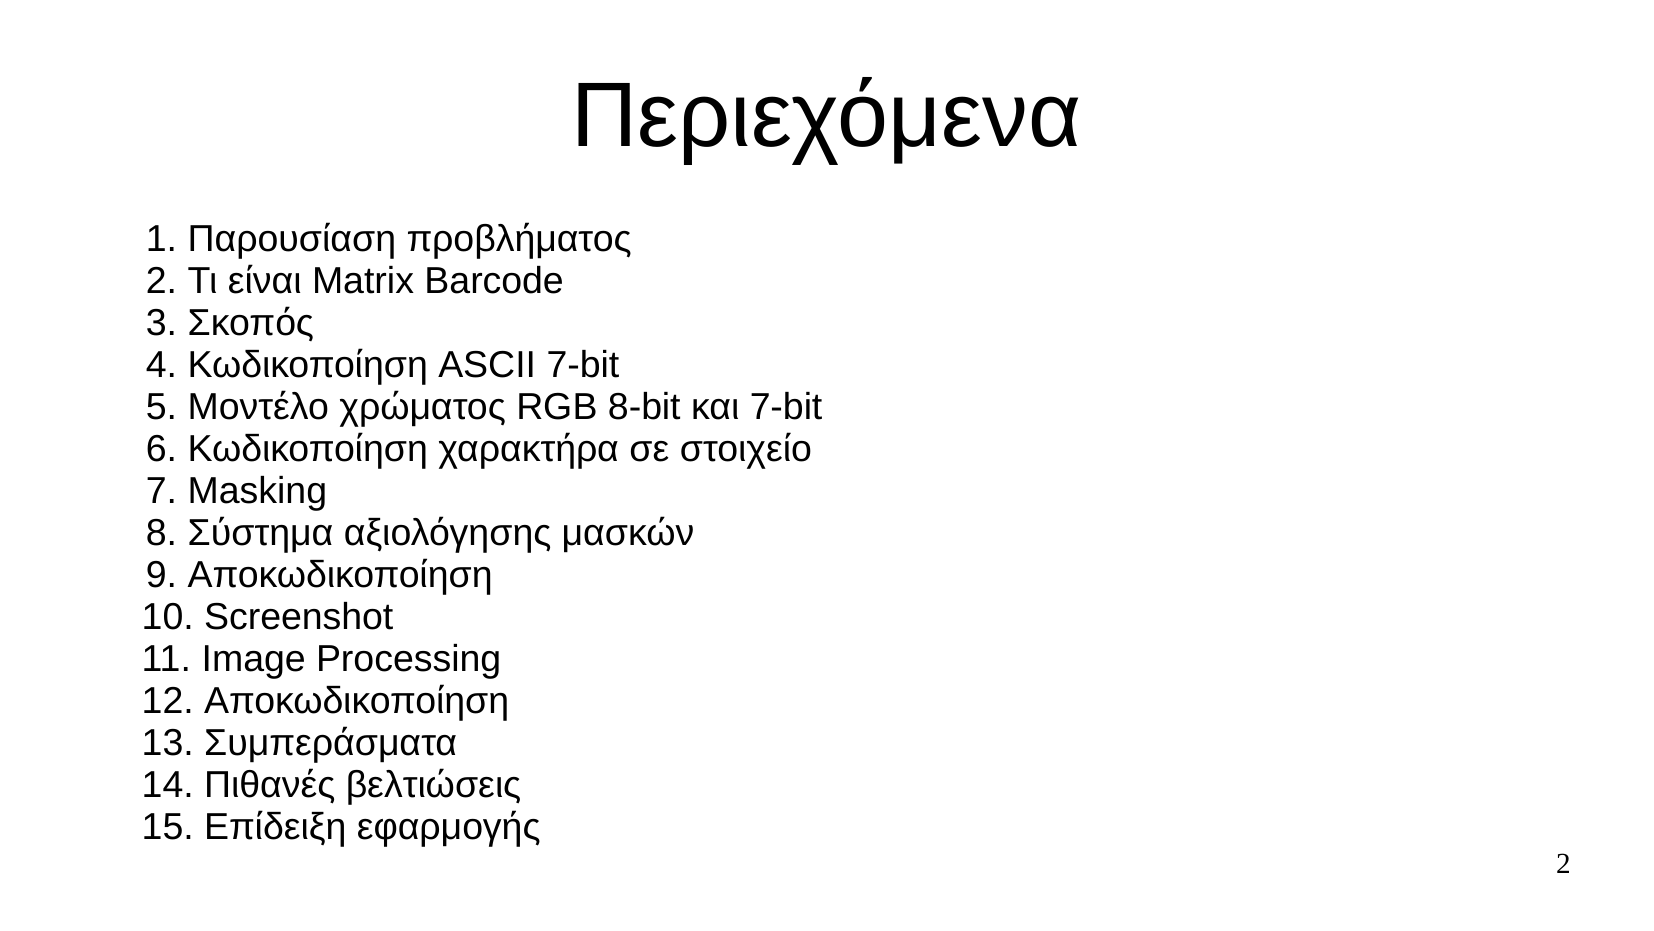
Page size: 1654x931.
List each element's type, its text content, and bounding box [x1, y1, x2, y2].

title Περιεχόμενα [82, 37, 1571, 193]
subtitle Παρουσίαση προβλήματος Τι είναι Matrix Barcode Σκοπός Κωδικοποίηση ASCII 7-bit Μοντέλο χρώματος RGB 8-bit και 7-bit Κωδικοποίηση χαρακτήρα σε στοιχείο Masking Σύστημα αξιολόγησης μασκών Αποκωδικοποίηση Screenshot Image Processing Αποκωδικοποίηση Συμπεράσματα Πιθανές βελτιώσεις Επίδειξη εφαρμογής [82, 217, 1571, 885]
